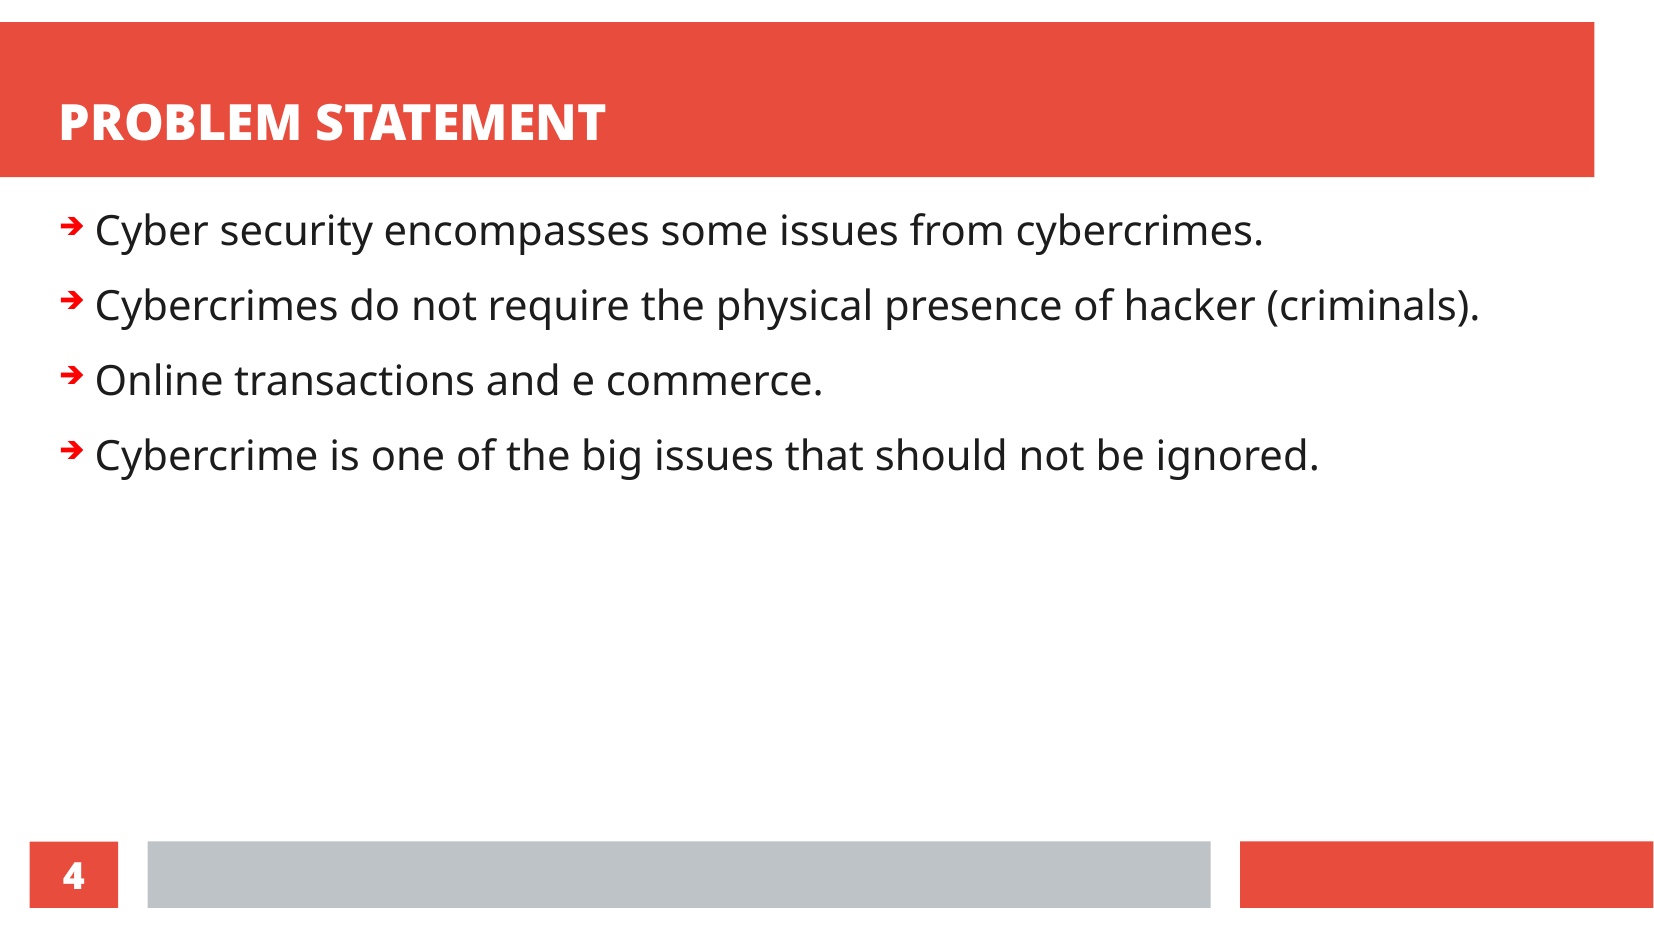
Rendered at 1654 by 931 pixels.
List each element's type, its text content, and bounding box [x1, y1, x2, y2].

list Cyber security encompasses some issues from cybercrimes. Cybercrimes do not require the physical presence of hacker (criminals). Online transactions and e commerce. Cybercrime is one of the big issues that should not be ignored. [59, 200, 1565, 820]
title PROBLEM STATEMENT [59, 44, 1595, 156]
